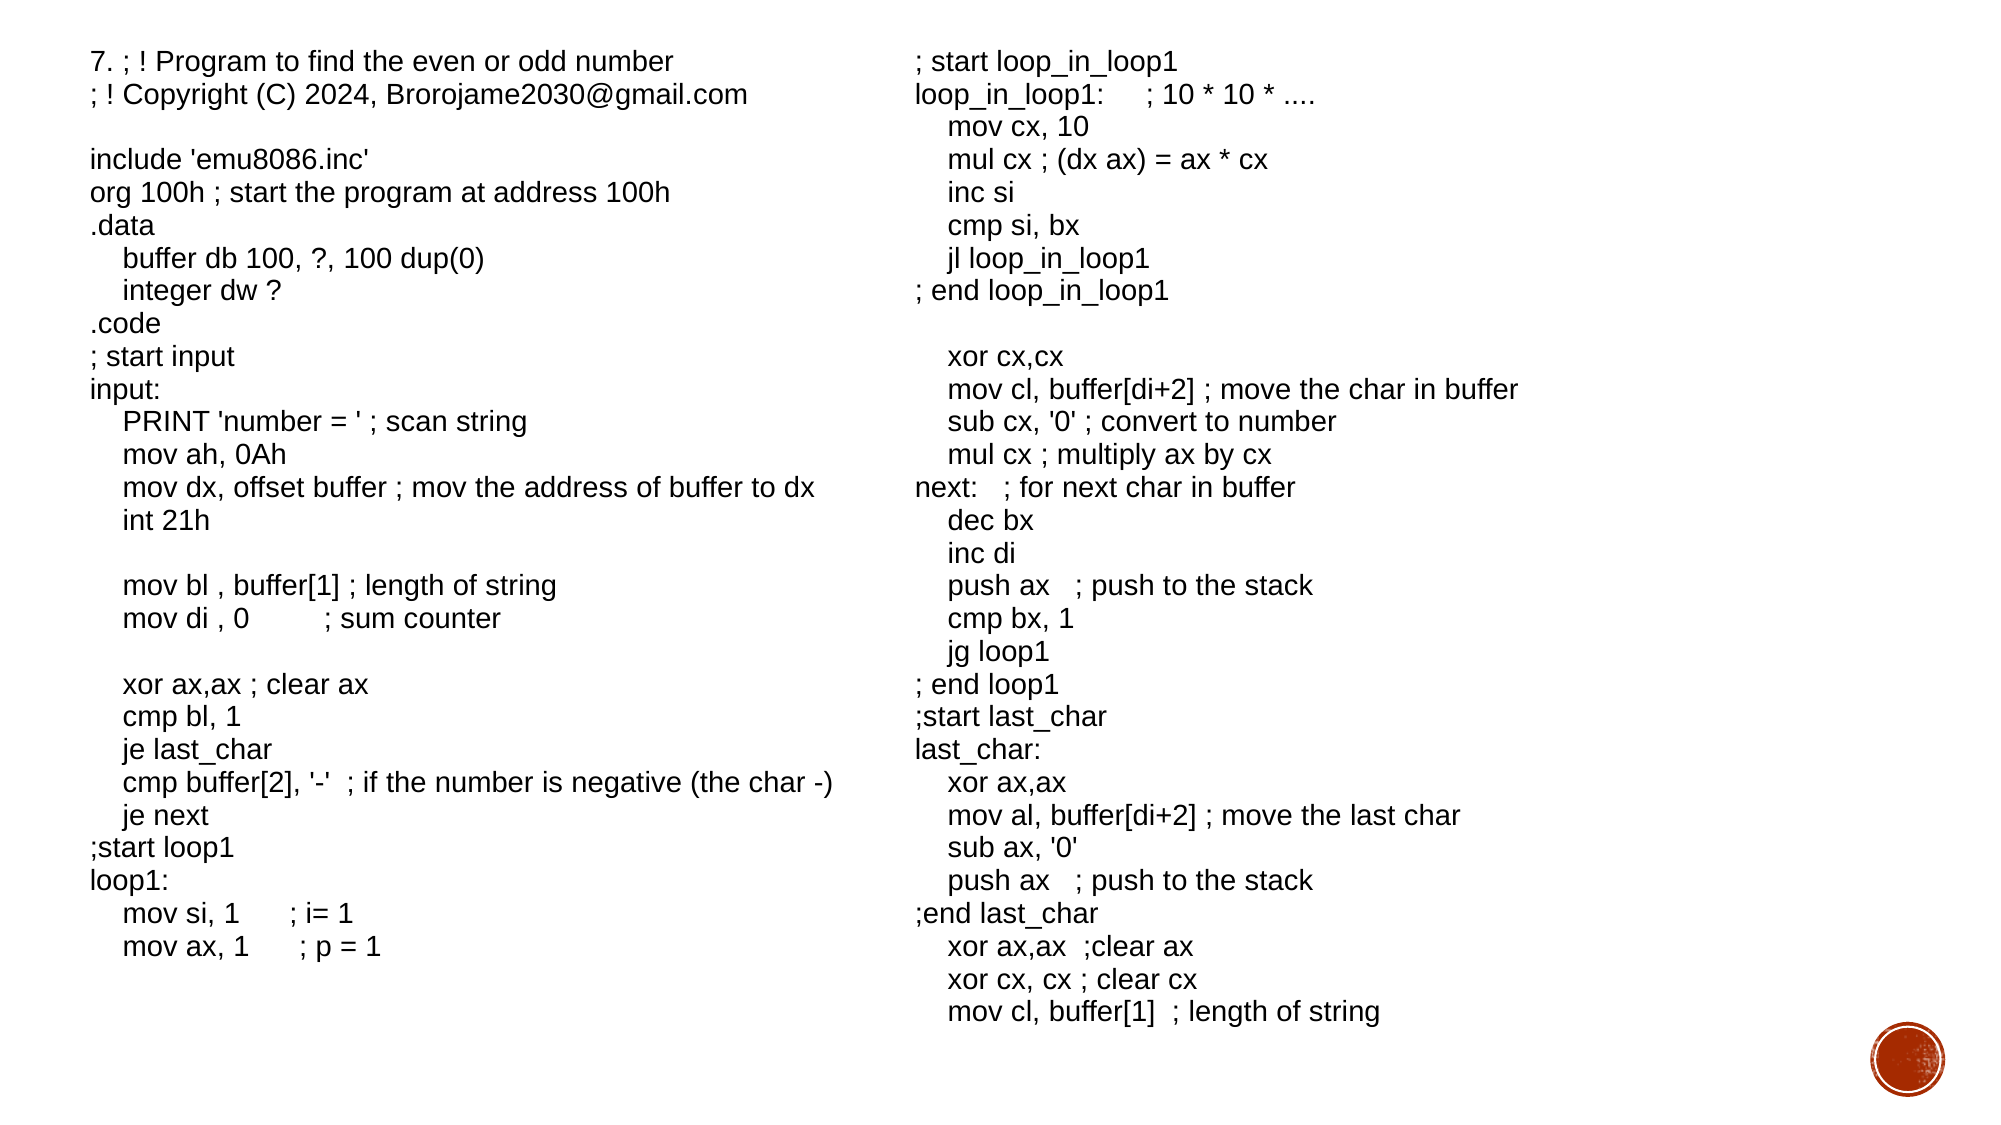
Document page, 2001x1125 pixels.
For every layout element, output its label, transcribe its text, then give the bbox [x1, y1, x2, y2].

text_box 7. ; ! Program to find the even or odd number ; ! Copyright (C) 2024, Brorojame2030@gmail.com include 'emu8086.inc' org 100h ; start the program at address 100h .data buffer db 100, ?, 100 dup(0) integer dw ? .code ; start input input: PRINT 'number = ' ; scan string mov ah, 0Ah mov dx, offset buffer ; mov the address of buffer to dx int 21h mov bl , buffer[1] ; length of string mov di , 0 ; sum counter xor ax,ax ; clear ax cmp bl, 1 je last_char cmp buffer[2], '-' ; if the number is negative (the char -) je next ;start loop1 loop1: mov si, 1 ; i= 1 mov ax, 1 ; p = 1 [75, 37, 863, 1051]
text_box ; start loop_in_loop1 loop_in_loop1: ; 10 * 10 * .... mov cx, 10 mul cx ; (dx ax) = ax * cx inc si cmp si, bx jl loop_in_loop1 ; end loop_in_loop1 xor cx,cx mov cl, buffer[di+2] ; move the char in buffer sub cx, '0' ; convert to number mul cx ; multiply ax by cx next: ; for next char in buffer dec bx inc di push ax ; push to the stack cmp bx, 1 jg loop1 ; end loop1 ;start last_char last_char: xor ax,ax mov al, buffer[di+2] ; move the last char sub ax, '0' push ax ; push to the stack ;end last_char xor ax,ax ;clear ax xor cx, cx ; clear cx mov cl, buffer[1] ; length of string [900, 37, 1951, 1088]
picture [1883, 1088, 1932, 1097]
